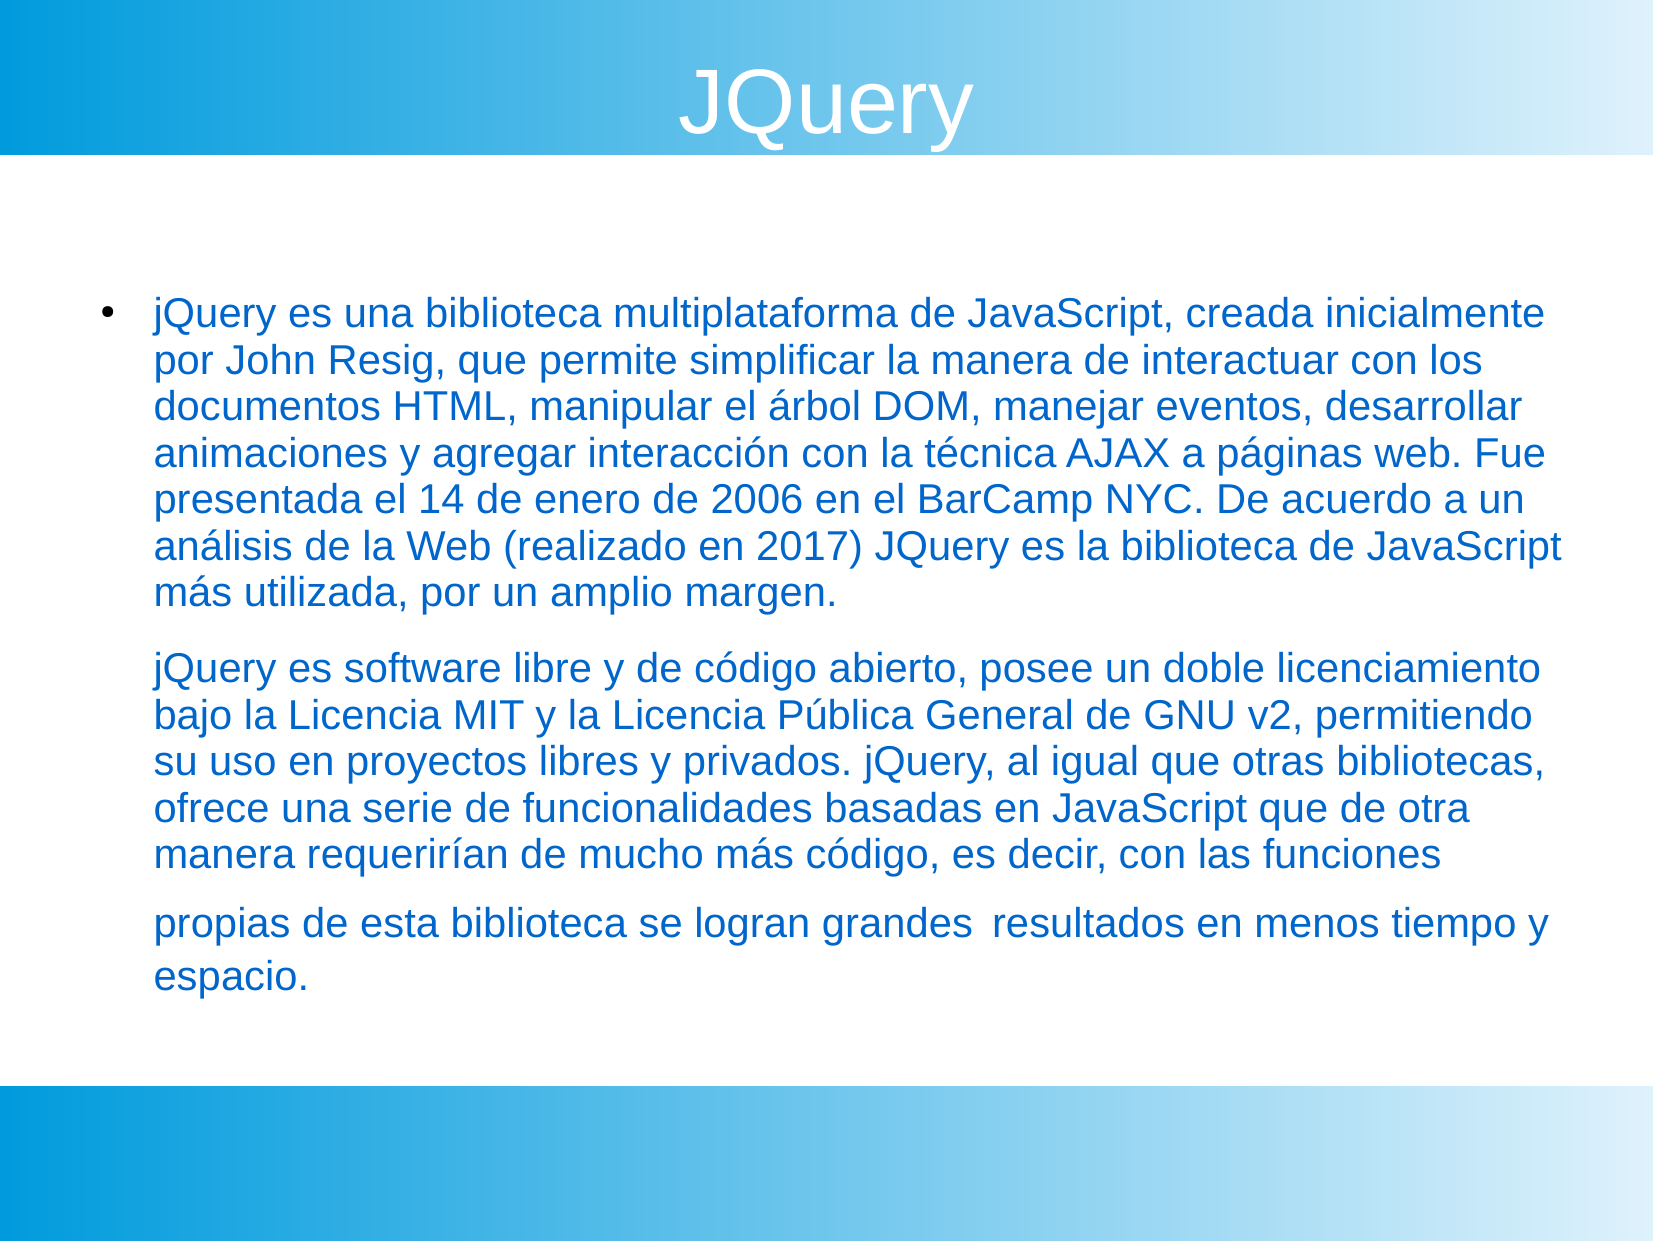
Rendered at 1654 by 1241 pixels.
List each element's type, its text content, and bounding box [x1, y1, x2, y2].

list jQuery es una biblioteca multiplataforma de JavaScript, creada inicialmente por John Resig, que permite simplificar la manera de interactuar con los documentos HTML, manipular el árbol DOM, manejar eventos, desarrollar animaciones y agregar interacción con la técnica AJAX a páginas web. Fue presentada el 14 de enero de 2006 en el BarCamp NYC. De acuerdo a un análisis de la Web (realizado en 2017) JQuery es la biblioteca de JavaScript más utilizada, por un amplio margen. jQuery es software libre y de código abierto, posee un doble licenciamiento bajo la Licencia MIT y la Licencia Pública General de GNU v2, permitiendo su uso en proyectos libres y privados. jQuery, al igual que otras bibliotecas, ofrece una serie de funcionalidades basadas en JavaScript que de otra manera requerirían de mucho más código, es decir, con las funciones propias de esta biblioteca se logran grandes resultados en menos tiempo y espacio. [82, 290, 1571, 1010]
title JQuery [82, 49, 1571, 155]
